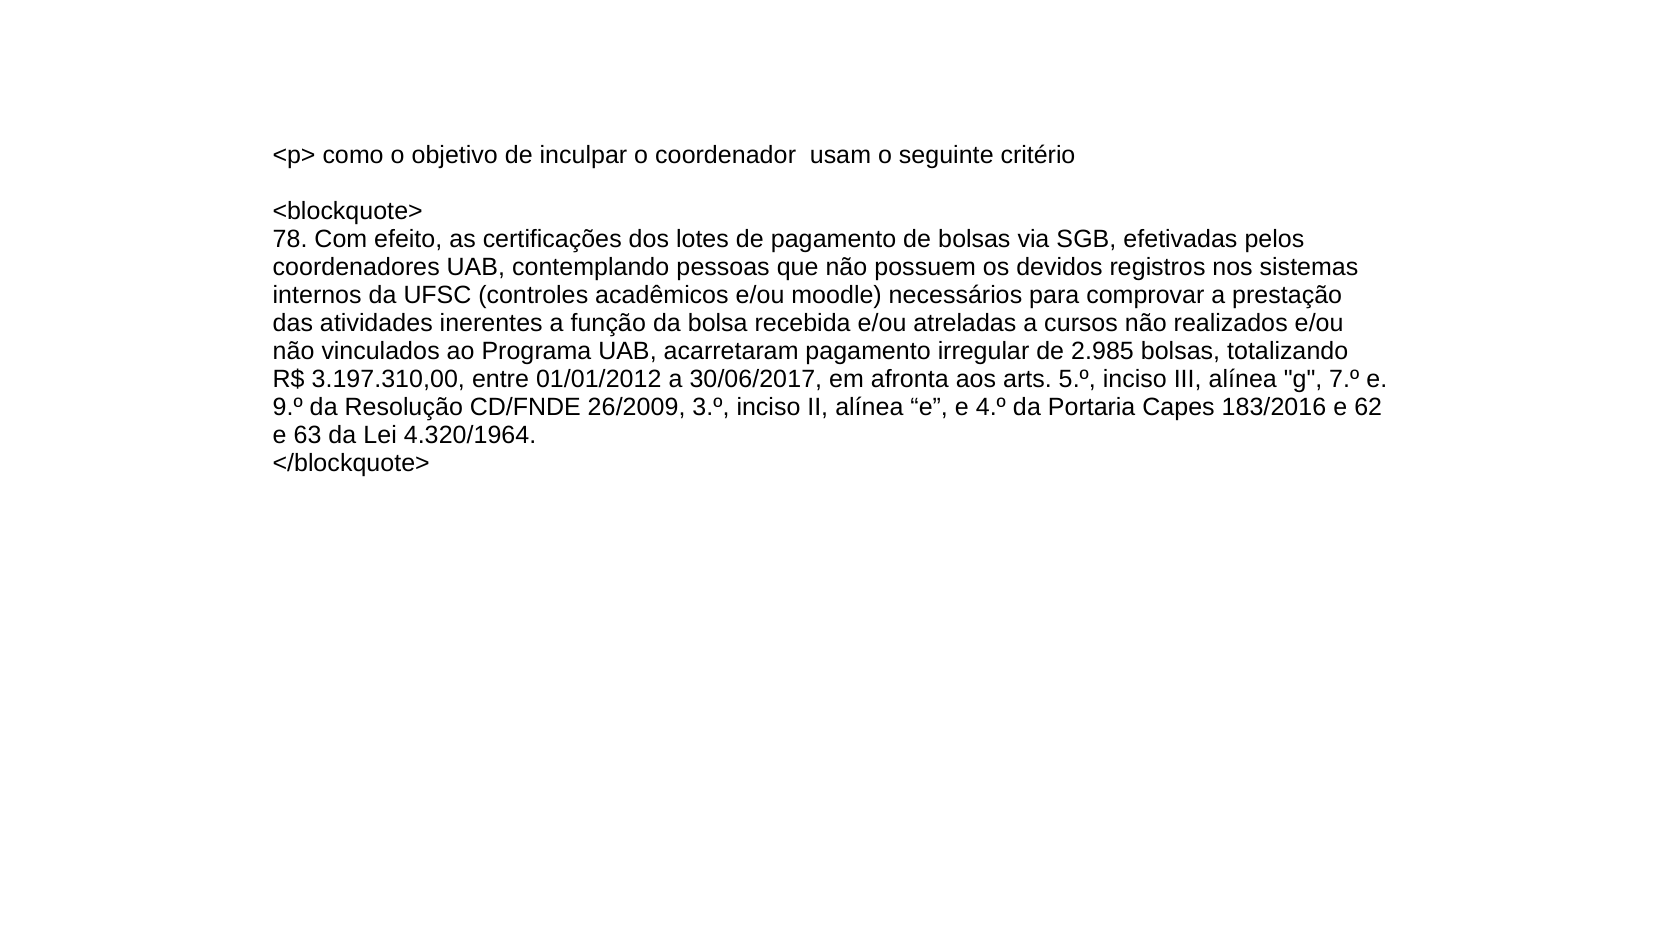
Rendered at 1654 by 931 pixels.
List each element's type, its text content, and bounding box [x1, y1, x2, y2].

text_box <p> como o objetivo de inculpar o coordenador usam o seguinte critério <blockquote> 78. Com efeito, as certificações dos lotes de pagamento de bolsas via SGB, efetivadas pelos coordenadores UAB, contemplando pessoas que não possuem os devidos registros nos sistemas internos da UFSC (controles acadêmicos e/ou moodle) necessários para comprovar a prestação das atividades inerentes a função da bolsa recebida e/ou atreladas a cursos não realizados e/ou não vinculados ao Programa UAB, acarretaram pagamento irregular de 2.985 bolsas, totalizando R$ 3.197.310,00, entre 01/01/2012 a 30/06/2017, em afronta aos arts. 5.º, inciso III, alínea "g", 7.º e. 9.º da Resolução CD/FNDE 26/2009, 3.º, inciso II, alínea “e”, e 4.º da Portaria Capes 183/2016 e 62 e 63 da Lei 4.320/1964. </blockquote> [257, 133, 1406, 485]
